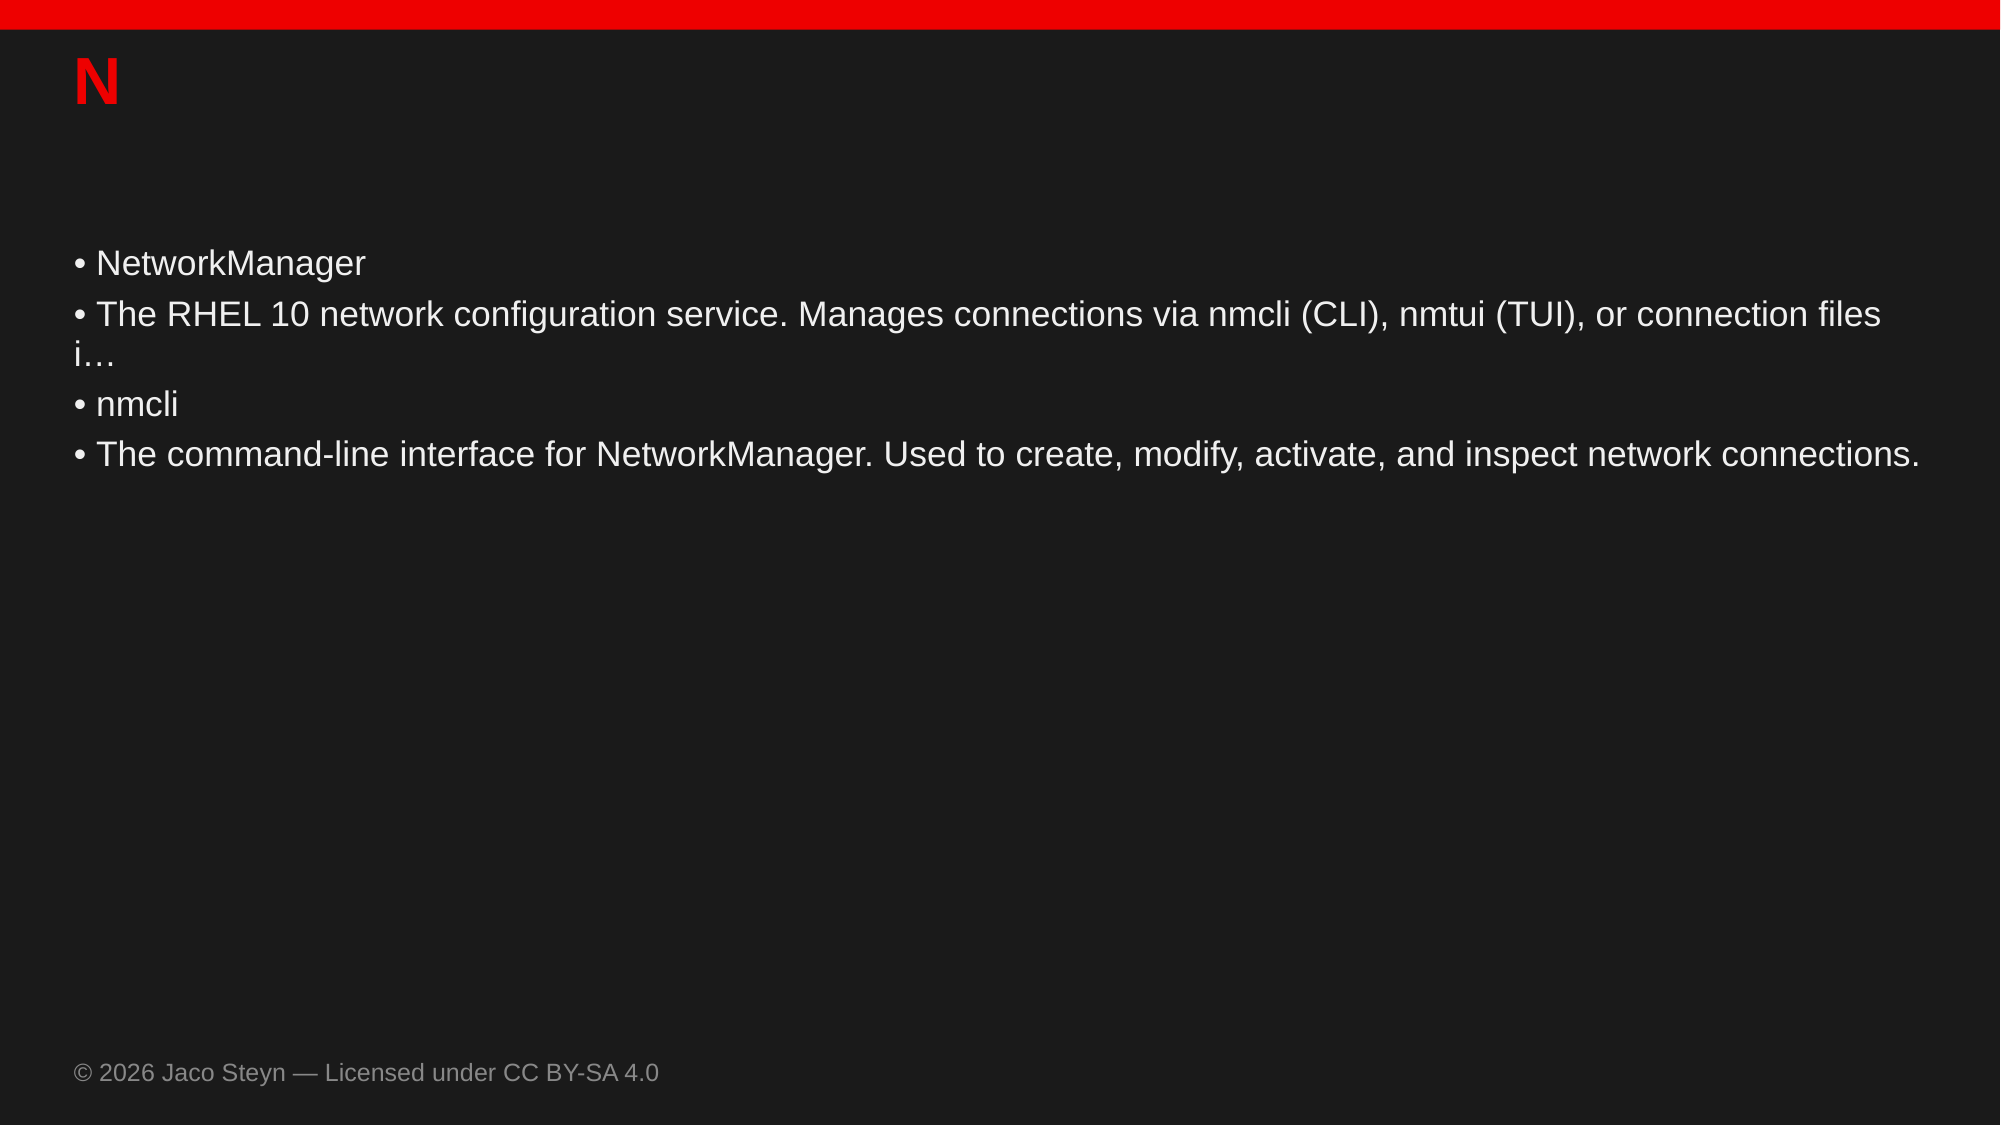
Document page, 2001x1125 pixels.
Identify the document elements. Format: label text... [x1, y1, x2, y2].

text_box • NetworkManager • The RHEL 10 network configuration service. Manages connections via nmcli (CLI), nmtui (TUI), or connection files i… • nmcli • The command-line interface for NetworkManager. Used to create, modify, activate, and inspect network connections. [59, 236, 1942, 1037]
text_box N [59, 36, 1942, 208]
text_box © 2026 Jaco Steyn — Licensed under CC BY-SA 4.0 [59, 1051, 1942, 1093]
text_box [0, 0, 2001, 30]
